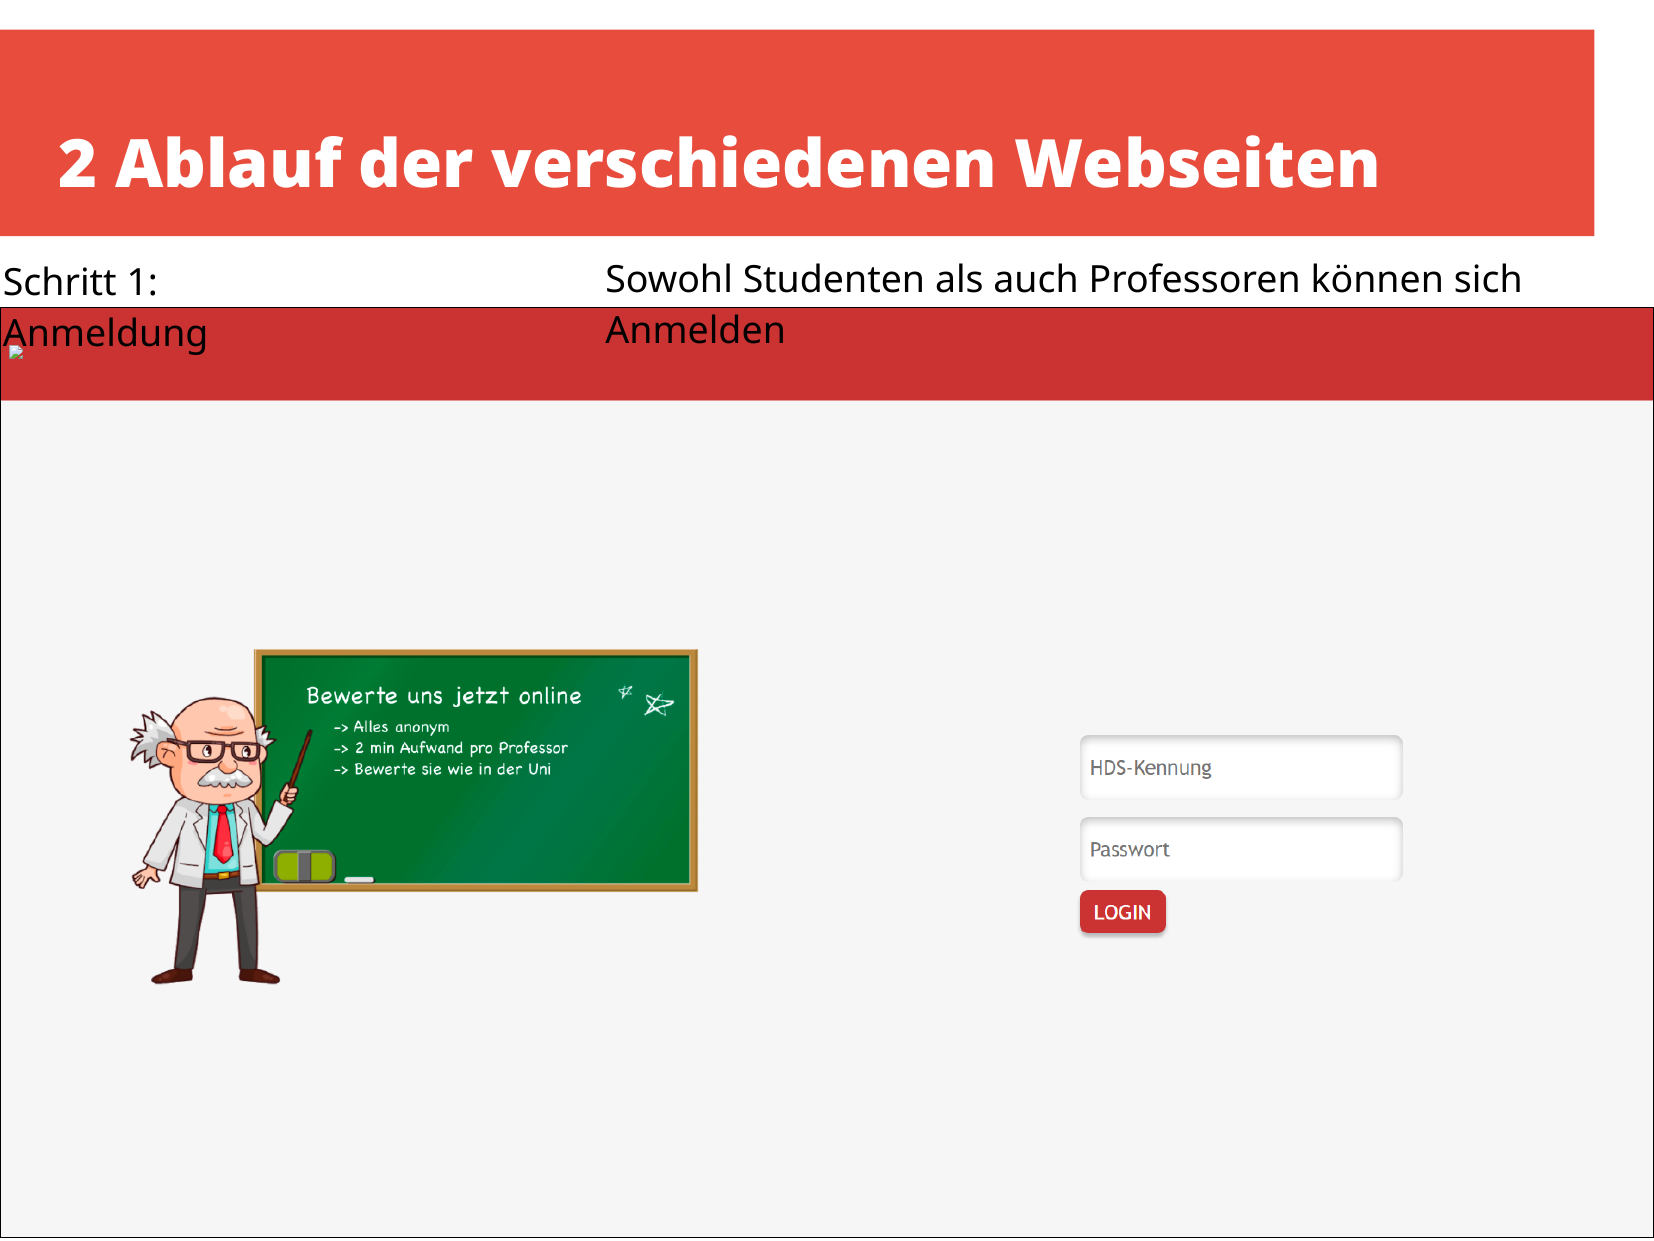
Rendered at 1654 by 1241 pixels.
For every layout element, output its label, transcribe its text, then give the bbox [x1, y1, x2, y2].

text_box Schritt 1: Anmeldung [0, 248, 355, 358]
title 2 Ablauf der verschiedenen Webseiten [59, 59, 1595, 207]
text_box Sowohl Studenten als auch Professoren können sich Anmelden [590, 244, 1619, 544]
picture [0, 307, 1654, 1238]
